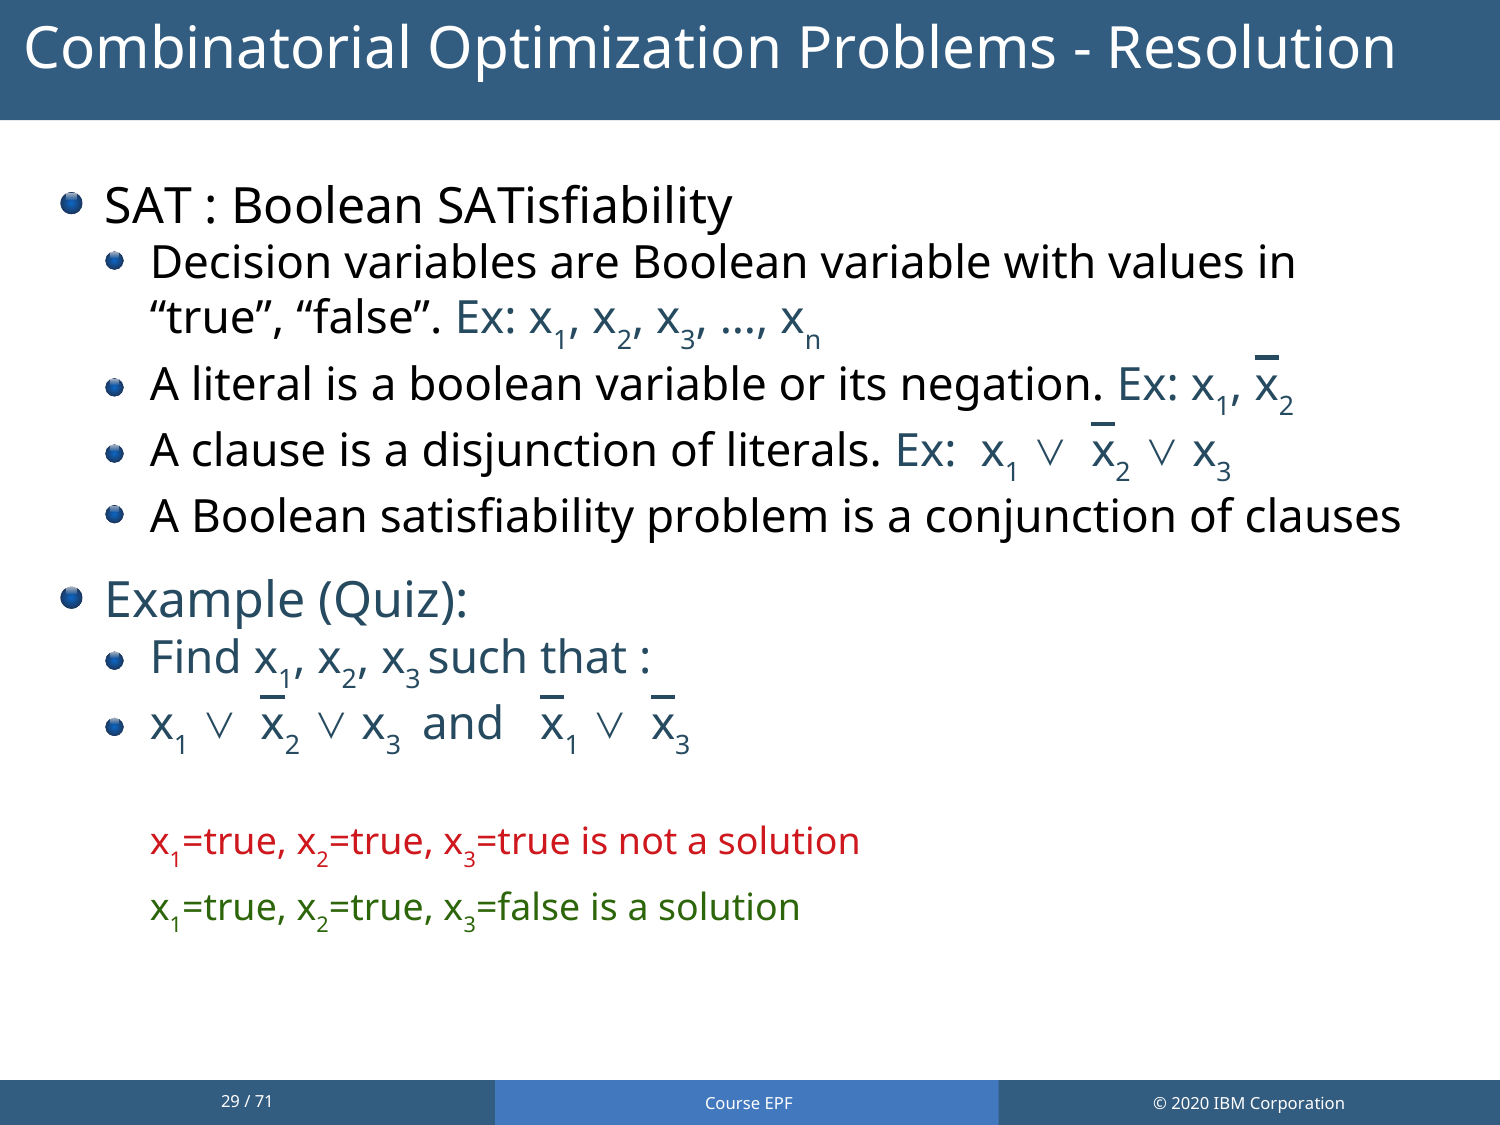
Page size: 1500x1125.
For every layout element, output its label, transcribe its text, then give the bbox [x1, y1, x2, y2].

list SAT : Boolean SATisfiability Decision variables are Boolean variable with values in “true”, “false”. Ex: x1, x2, x3, …, xn A literal is a boolean variable or its negation. Ex: x1, x2 A clause is a disjunction of literals. Ex: x1 ∨ x2 ∨ x3 A Boolean satisfiability problem is a conjunction of clauses Example (Quiz): Find x1, x2, x3 such that : x1 ∨ x2 ∨ x3 and x1 ∨ x3 [45, 165, 1441, 1036]
text_box x1=true, x2=true, x3=true is not a solution [135, 810, 856, 879]
text_box x1=true, x2=true, x3=false is a solution [135, 875, 799, 944]
title Combinatorial Optimization Problems - Resolution [0, 0, 1500, 121]
